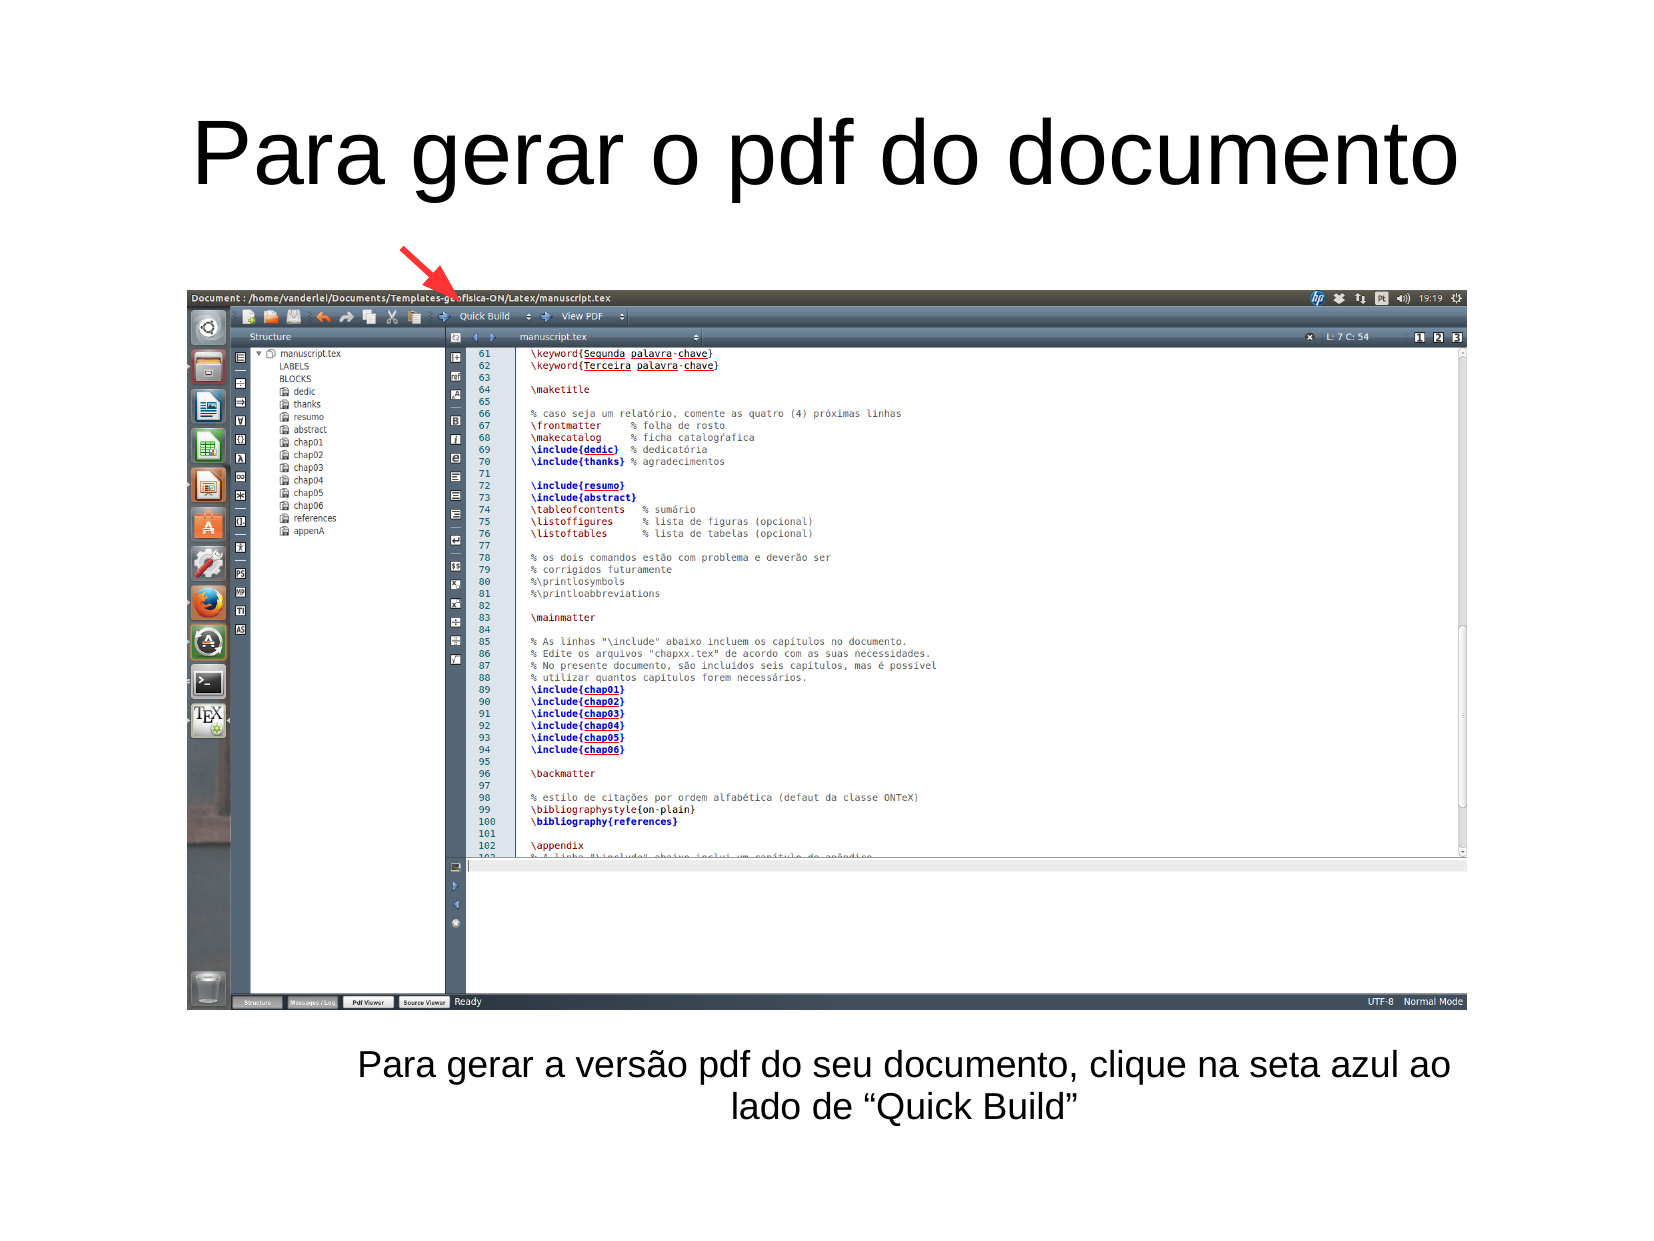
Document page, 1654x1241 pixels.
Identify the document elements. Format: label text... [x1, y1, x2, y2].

text_box Para gerar a versão pdf do seu documento, clique na seta azul ao lado de “Quick Build” [342, 1035, 1512, 1135]
picture [187, 290, 1467, 1010]
title Para gerar o pdf do documento [82, 49, 1571, 257]
